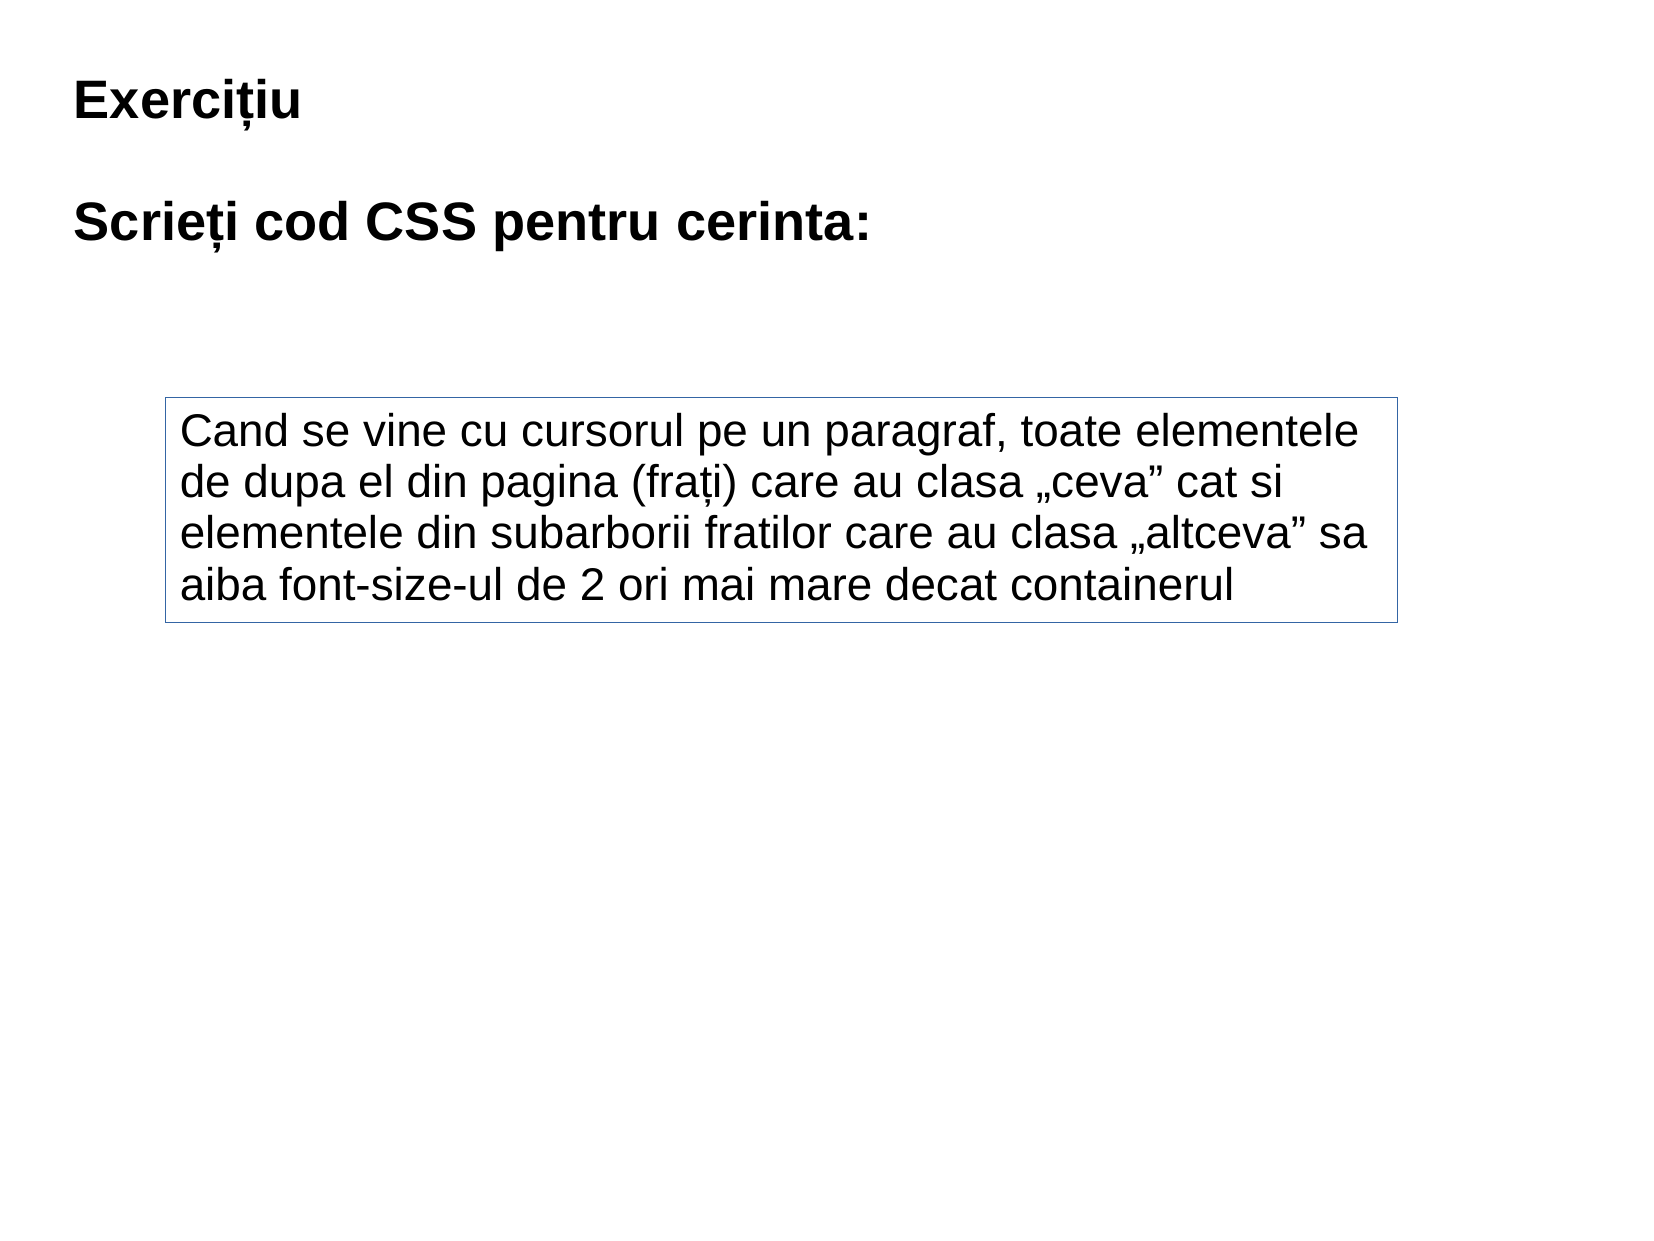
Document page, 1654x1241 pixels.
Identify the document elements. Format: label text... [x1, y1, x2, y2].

text_box Cand se vine cu cursorul pe un paragraf, toate elementele de dupa el din pagina (frați) care au clasa „ceva” cat si elementele din subarborii fratilor care au clasa „altceva” sa aiba font-size-ul de 2 ori mai mare decat containerul [165, 397, 1398, 623]
text_box Exercițiu Scrieți cod CSS pentru cerinta: [59, 62, 1229, 315]
